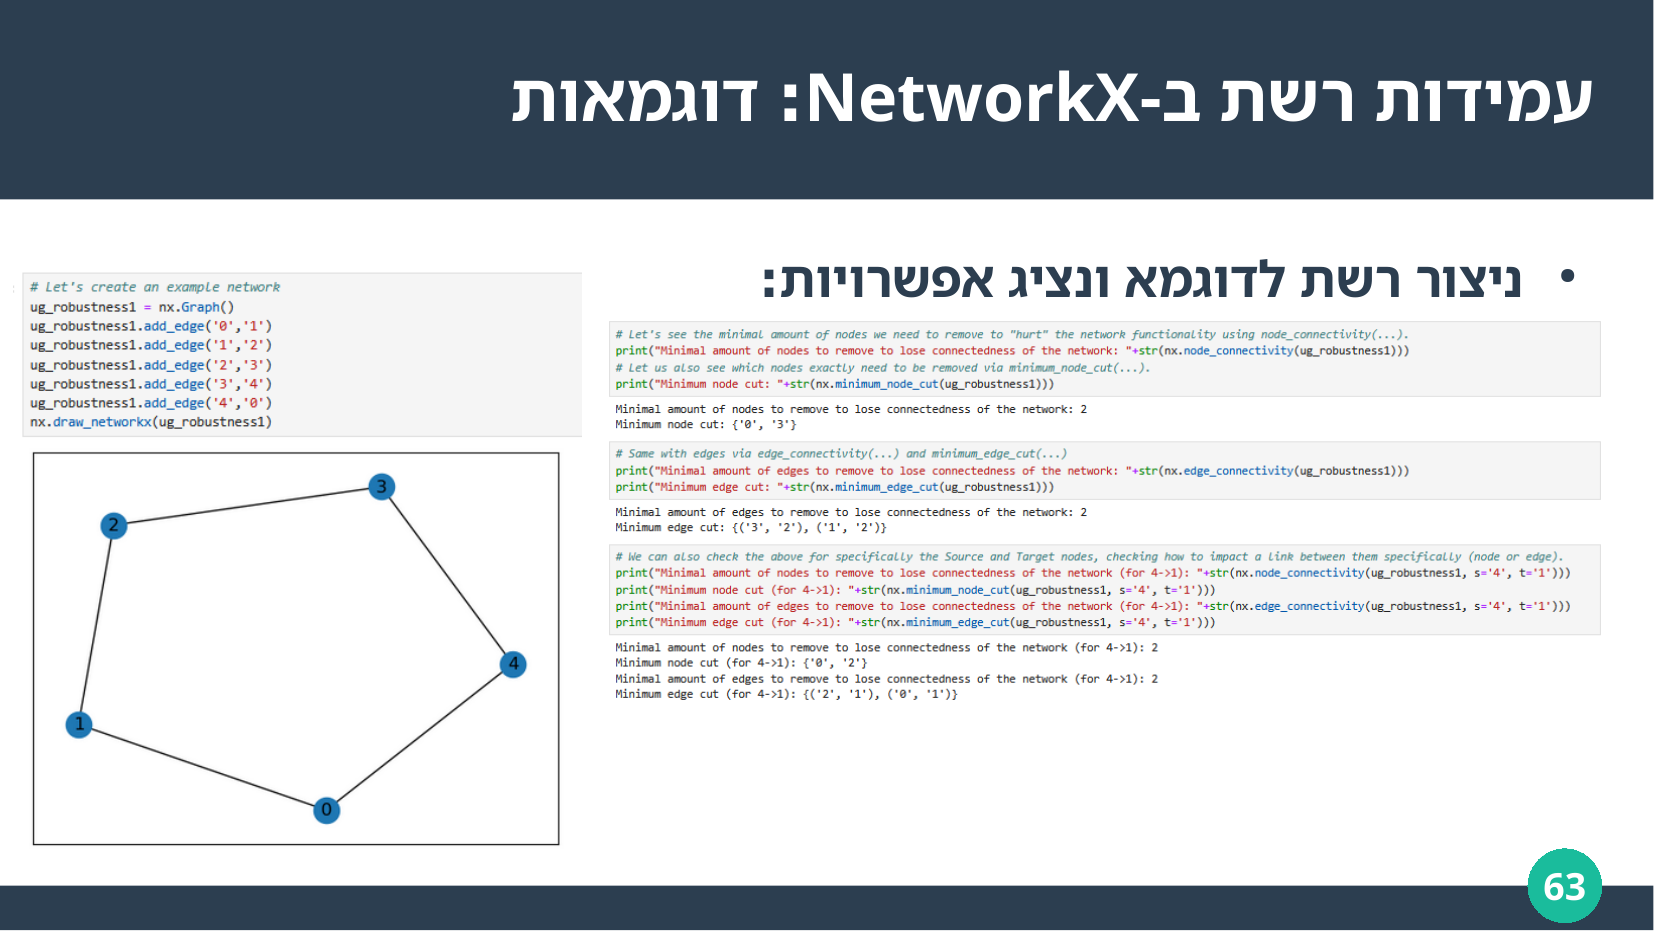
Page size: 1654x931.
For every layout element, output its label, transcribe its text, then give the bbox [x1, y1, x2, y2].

picture [603, 308, 1607, 713]
list ניצור רשת לדוגמא ונציג אפשרויות: [58, 243, 1595, 864]
title עמידות רשת ב-NetworkX: דוגמאות [58, 36, 1595, 155]
picture [13, 262, 582, 863]
